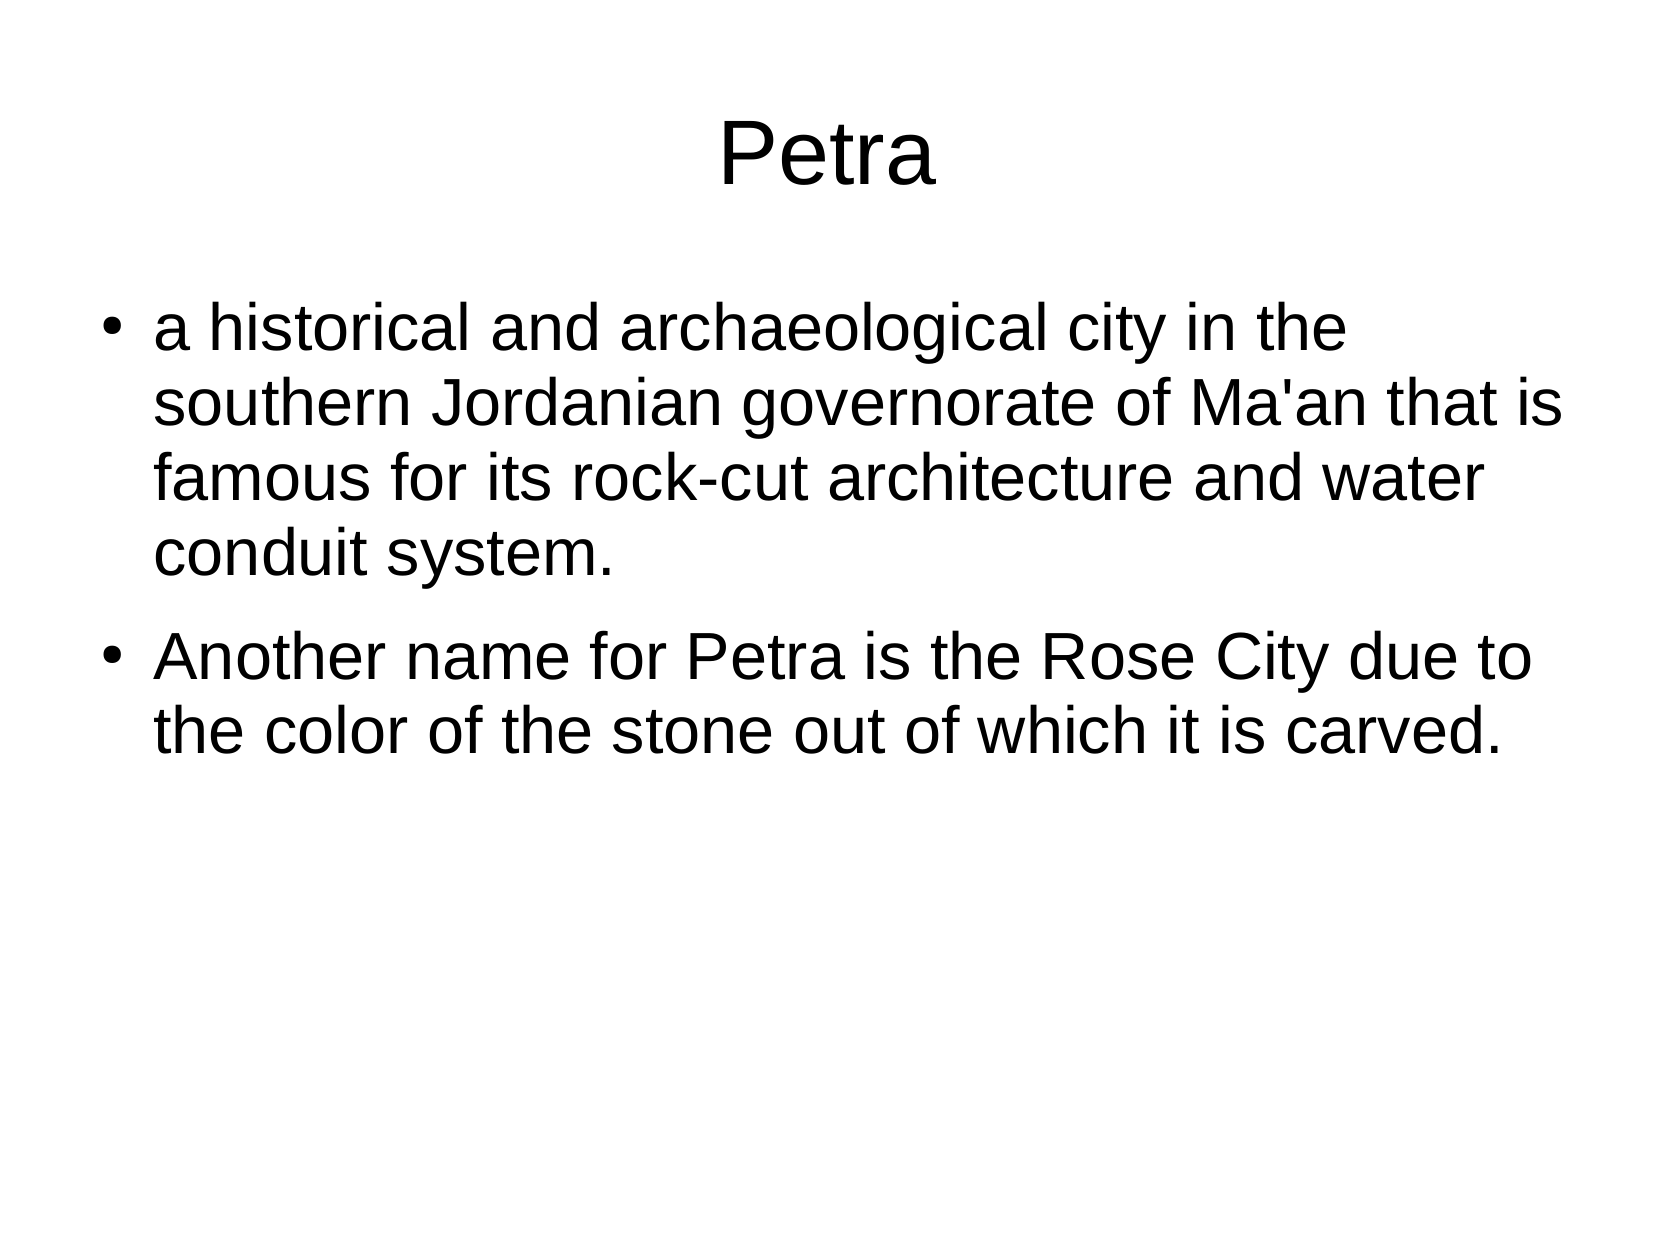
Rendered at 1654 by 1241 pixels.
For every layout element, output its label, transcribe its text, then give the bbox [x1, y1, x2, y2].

list a historical and archaeological city in the southern Jordanian governorate of Ma'an that is famous for its rock-cut architecture and water conduit system. Another name for Petra is the Rose City due to the color of the stone out of which it is carved. [82, 290, 1571, 1010]
title Petra [82, 49, 1571, 257]
